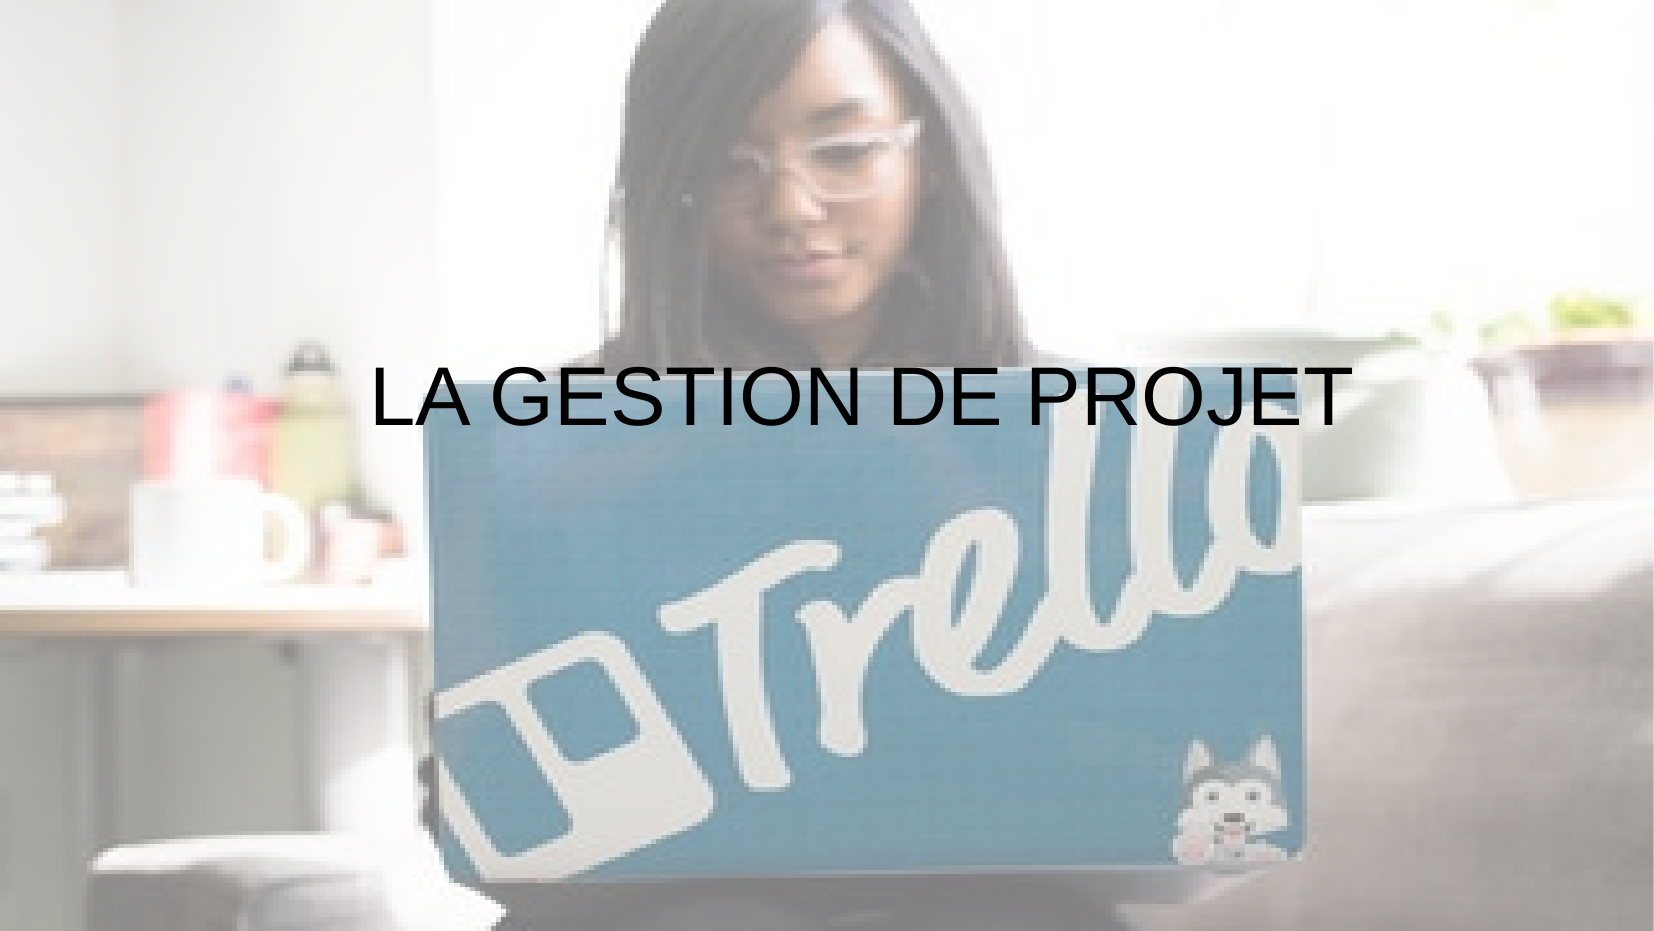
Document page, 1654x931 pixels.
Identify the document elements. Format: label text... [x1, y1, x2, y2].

picture [0, 0, 1654, 931]
subtitle LA GESTION DE PROJET [82, 37, 1571, 758]
